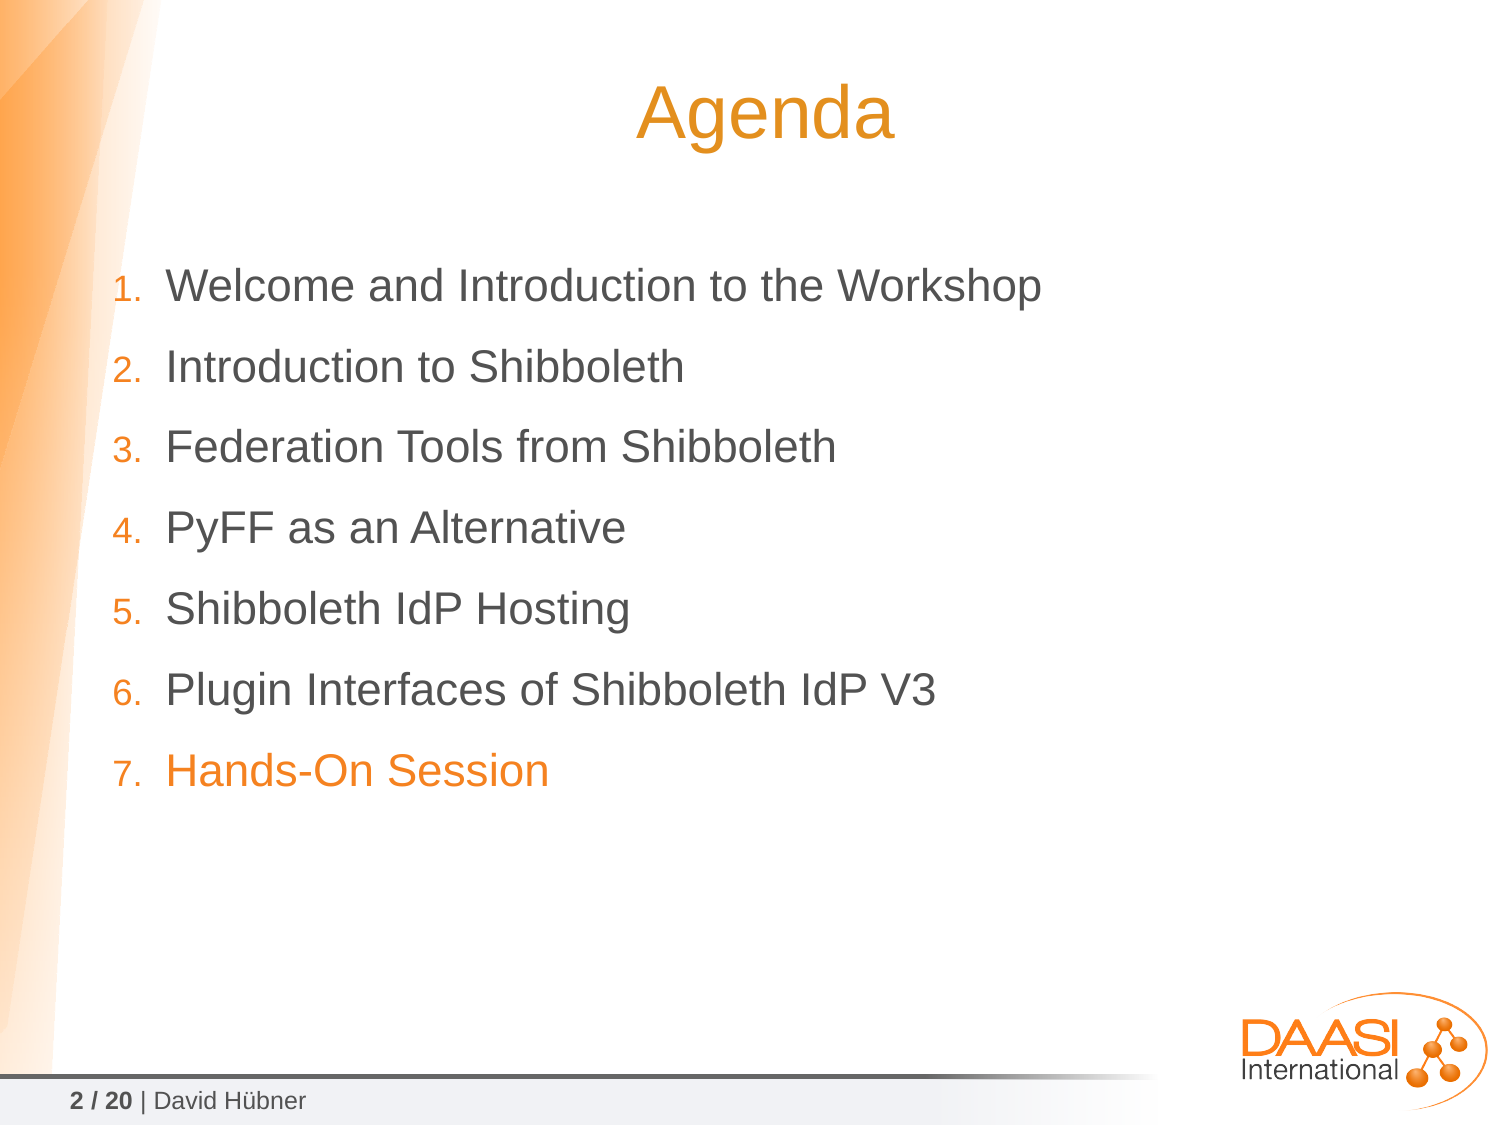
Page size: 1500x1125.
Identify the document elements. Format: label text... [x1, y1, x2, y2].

list Welcome and Introduction to the Workshop Introduction to Shibboleth Federation Tools from Shibboleth PyFF as an Alternative Shibboleth IdP Hosting Plugin Interfaces of Shibboleth IdP V3 Hands-On Session [94, 259, 1441, 913]
title Agenda [91, 48, 1441, 178]
picture [1240, 992, 1500, 1111]
